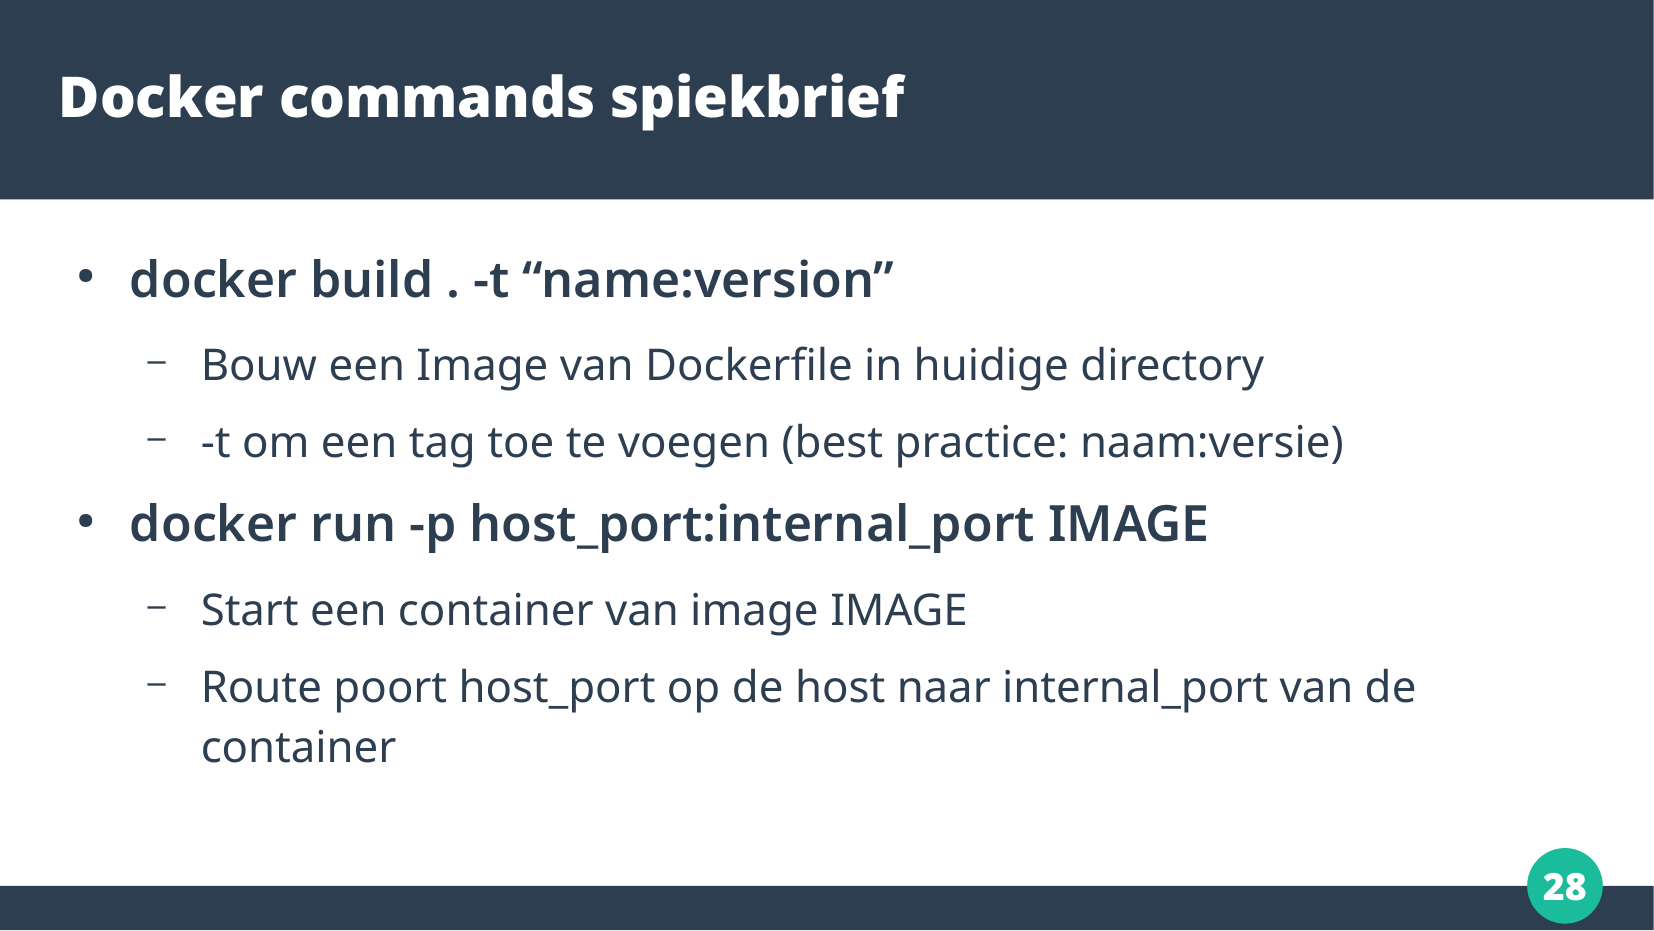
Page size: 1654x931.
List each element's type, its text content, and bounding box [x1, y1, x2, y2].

list docker build . -t “name:version” Bouw een Image van Dockerfile in huidige directory -t om een tag toe te voegen (best practice: naam:versie) docker run -p host_port:internal_port IMAGE Start een container van image IMAGE Route poort host_port op de host naar internal_port van de container [59, 243, 1595, 864]
title Docker commands spiekbrief [59, 37, 1595, 156]
